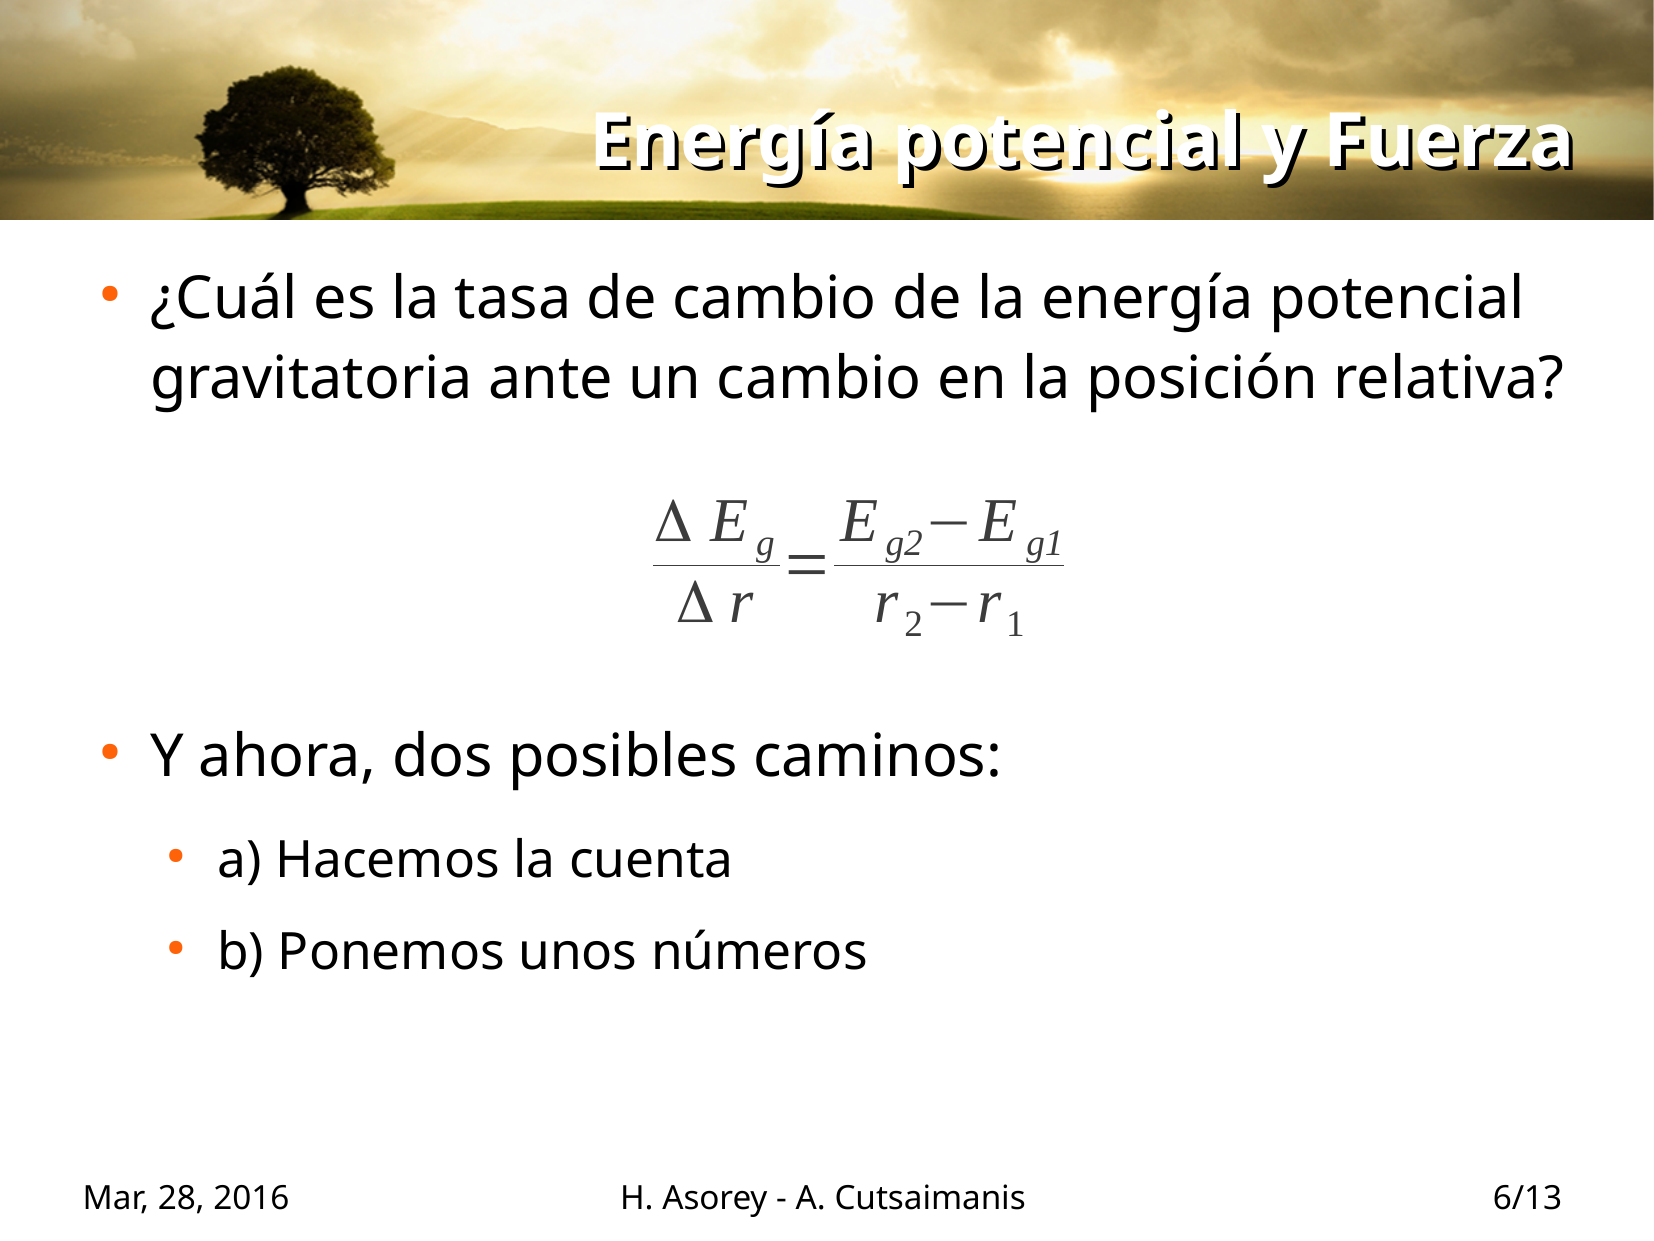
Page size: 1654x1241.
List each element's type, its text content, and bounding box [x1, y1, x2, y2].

title Energía potencial y Fuerza [86, 49, 1576, 226]
list ¿Cuál es la tasa de cambio de la energía potencial gravitatoria ante un cambio en la posición relativa? Y ahora, dos posibles caminos: a) Hacemos la cuenta b) Ponemos unos números [82, 255, 1571, 1074]
picture [0, 0, 1654, 220]
chart [645, 485, 1072, 646]
